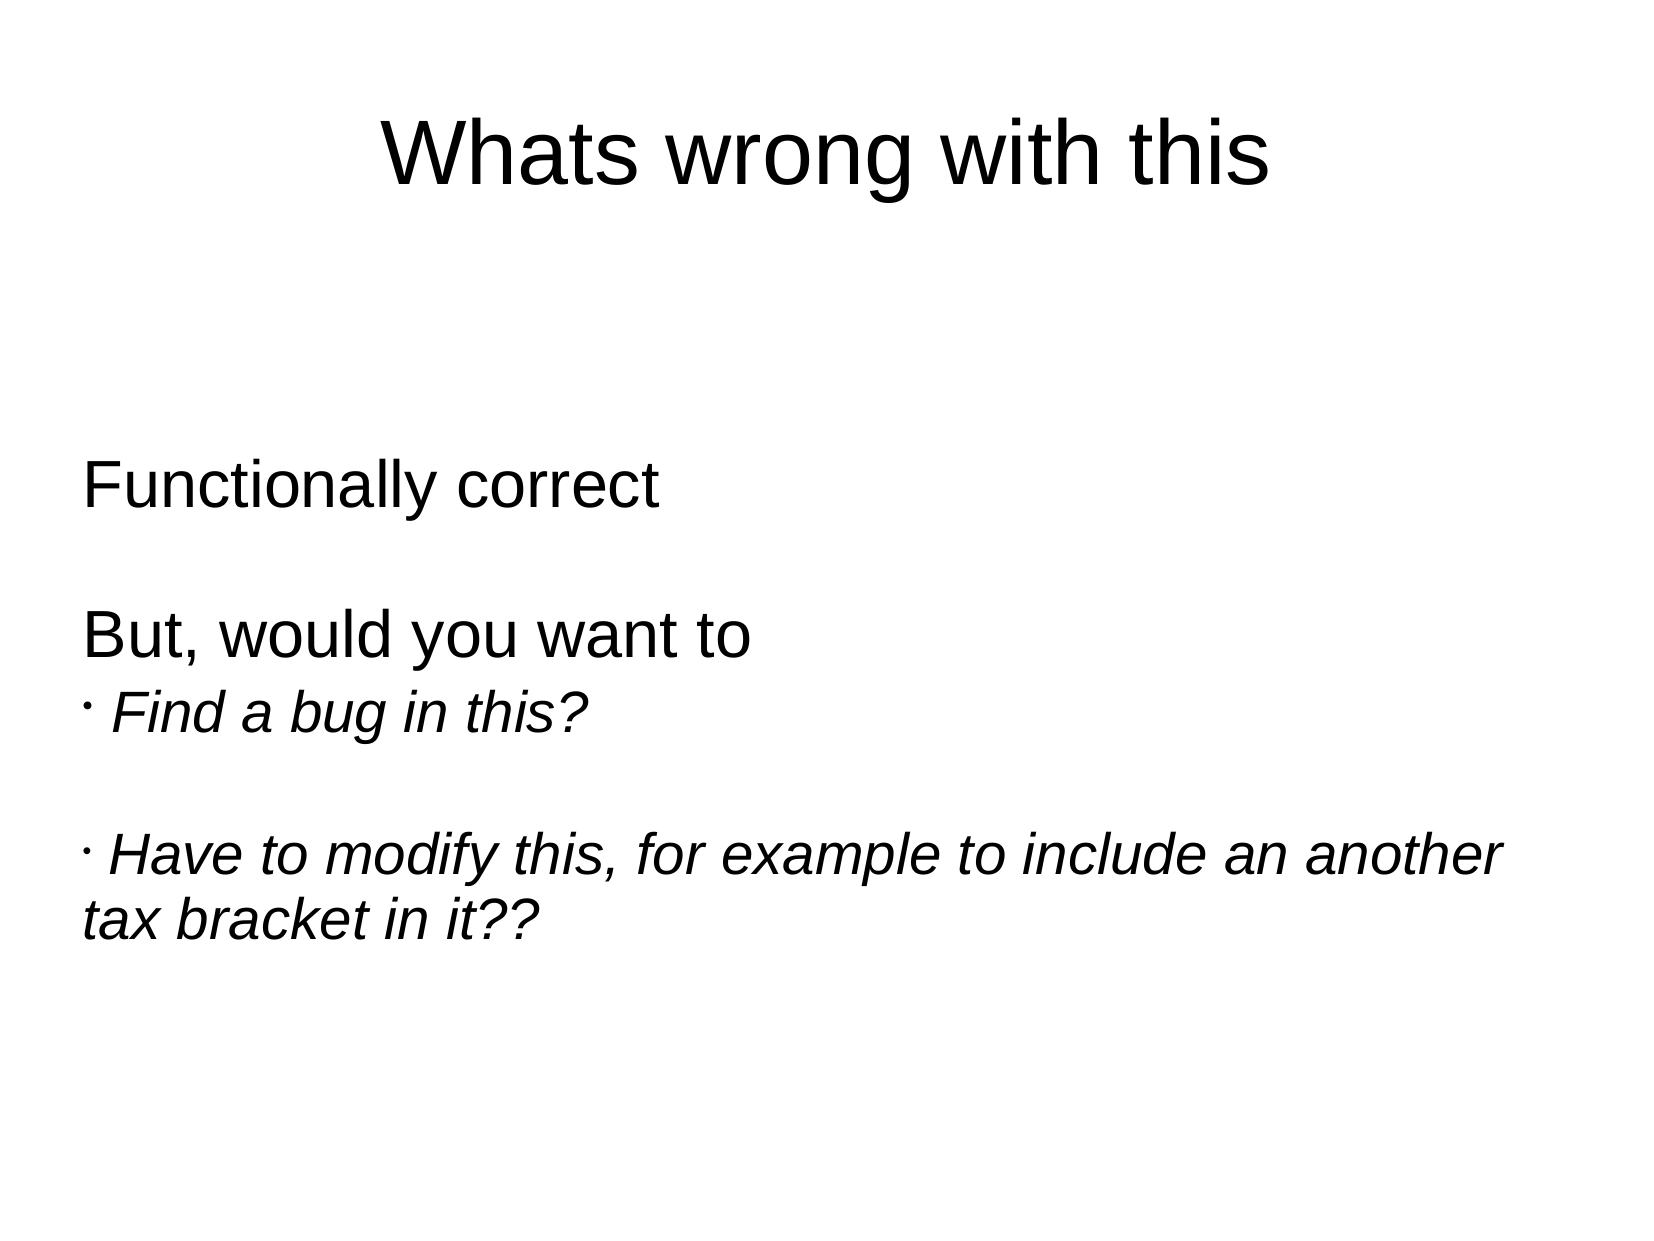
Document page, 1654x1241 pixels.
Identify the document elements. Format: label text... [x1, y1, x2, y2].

subtitle Functionally correct But, would you want to Find a bug in this? Have to modify this, for example to include an another tax bracket in it?? [82, 297, 1571, 1102]
title Whats wrong with this [82, 56, 1571, 250]
